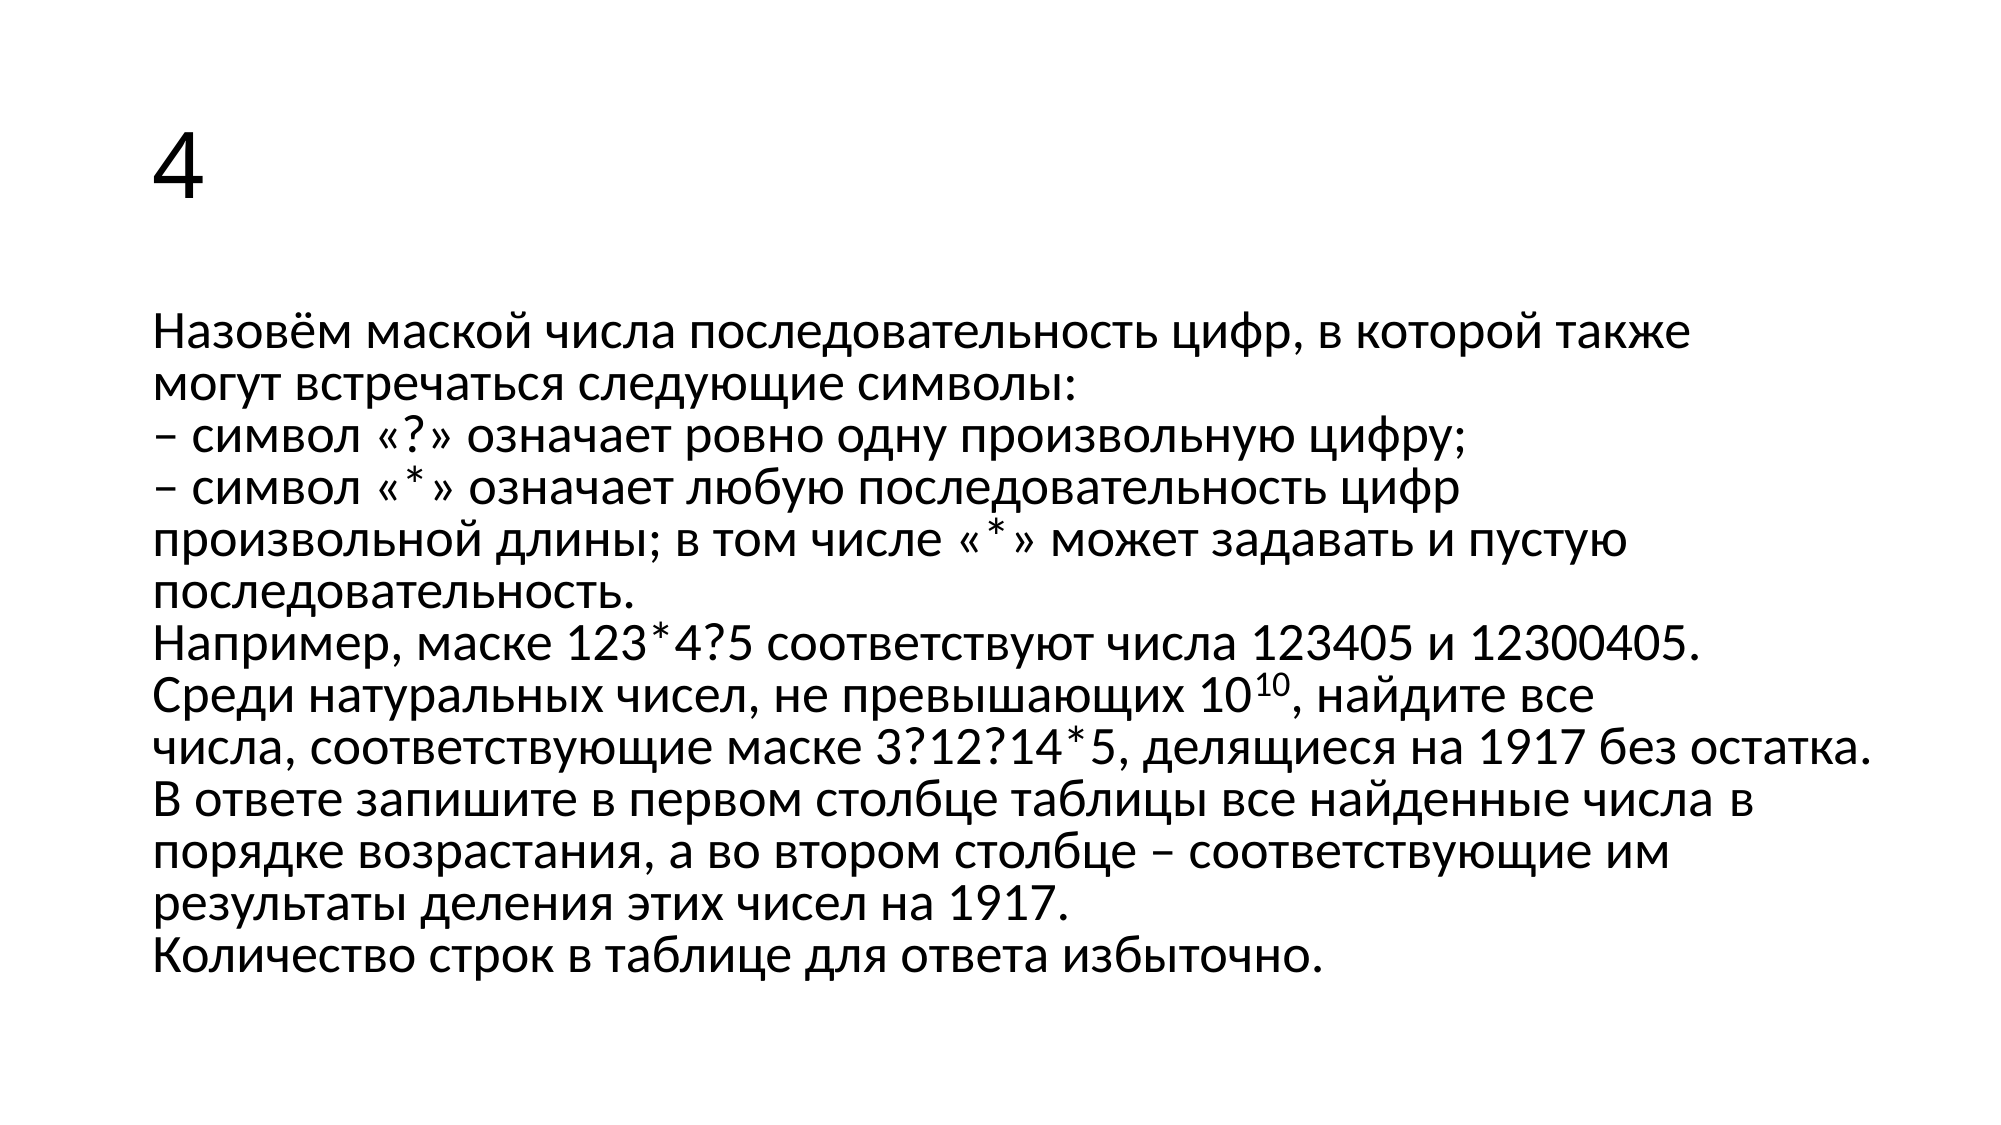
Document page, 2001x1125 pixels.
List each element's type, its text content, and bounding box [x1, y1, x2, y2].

title 4 [137, 59, 1863, 278]
list Назовём маской числа последовательность цифр, в которой также могут встречаться следующие символы: – символ «?» означает ровно одну произвольную цифру; – символ «*» означает любую последовательность цифр произвольной длины; в том числе «*» может задавать и пустую последовательность. Например, маске 123*4?5 соответствуют числа 123405 и 12300405. Среди натуральных чисел, не превышающих 1010, найдите все числа, соответствующие маске 3?12?14*5, делящиеся на 1917 без остатка. В ответе запишите в первом столбце таблицы все найденные числа в порядке возрастания, а во втором столбце – соответствующие им результаты деления этих чисел на 1917. Количество строк в таблице для ответа избыточно. [137, 299, 1927, 1066]
